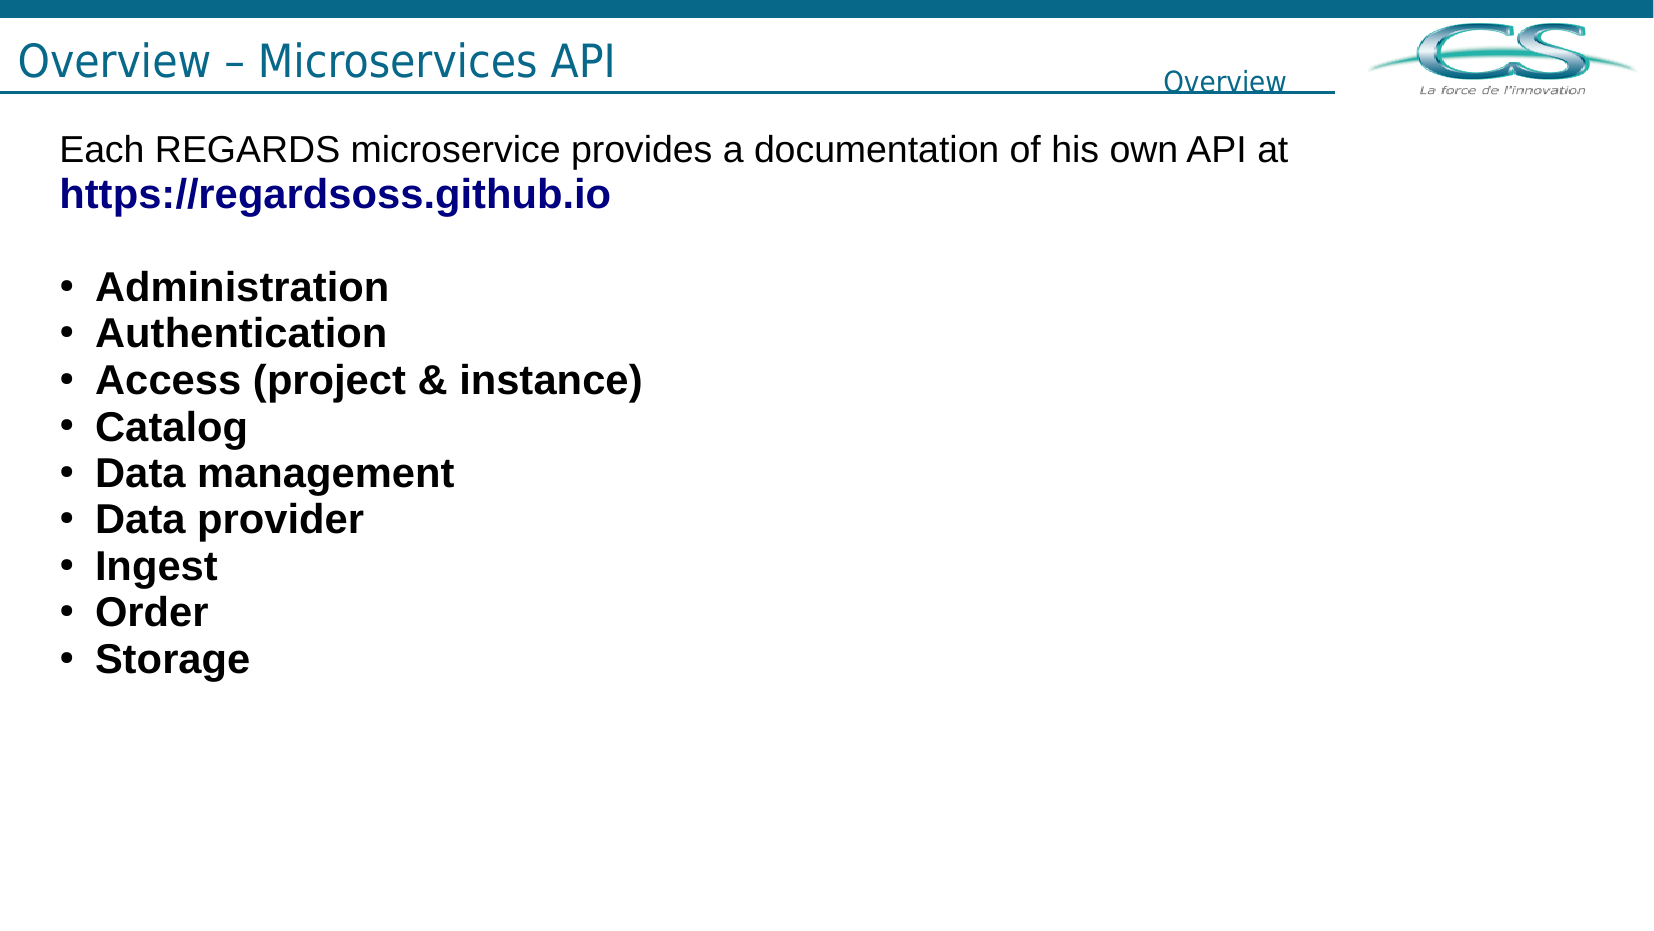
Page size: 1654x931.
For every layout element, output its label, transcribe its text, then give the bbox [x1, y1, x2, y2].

title Overview – Microservices API [17, 34, 1368, 88]
text_box Each REGARDS microservice provides a documentation of his own API at https://regardsoss.github.io Administration Authentication Access (project & instance) Catalog Data management Data provider Ingest Order Storage [44, 121, 1315, 886]
subtitle [17, 132, 1630, 913]
picture [1368, 21, 1642, 96]
text_box Overview [1151, 53, 1347, 146]
